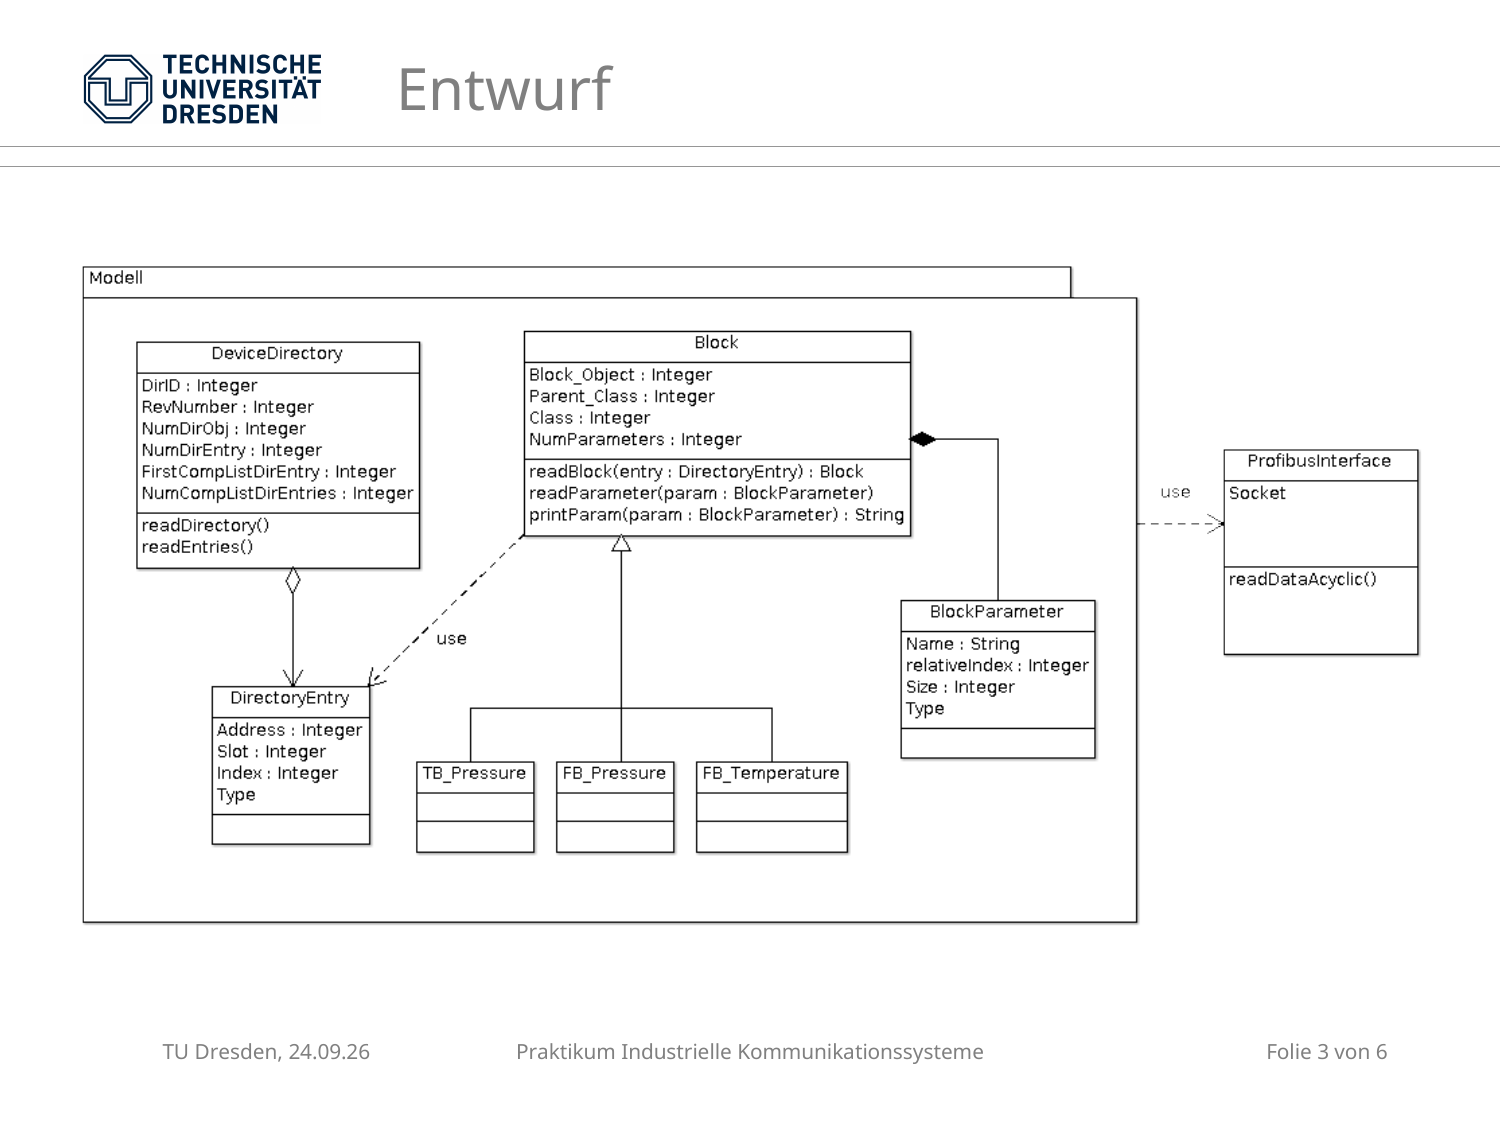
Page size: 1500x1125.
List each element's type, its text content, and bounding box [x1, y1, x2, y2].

picture [0, 191, 1500, 1063]
picture [83, 54, 321, 124]
title Entwurf [396, 20, 1418, 156]
